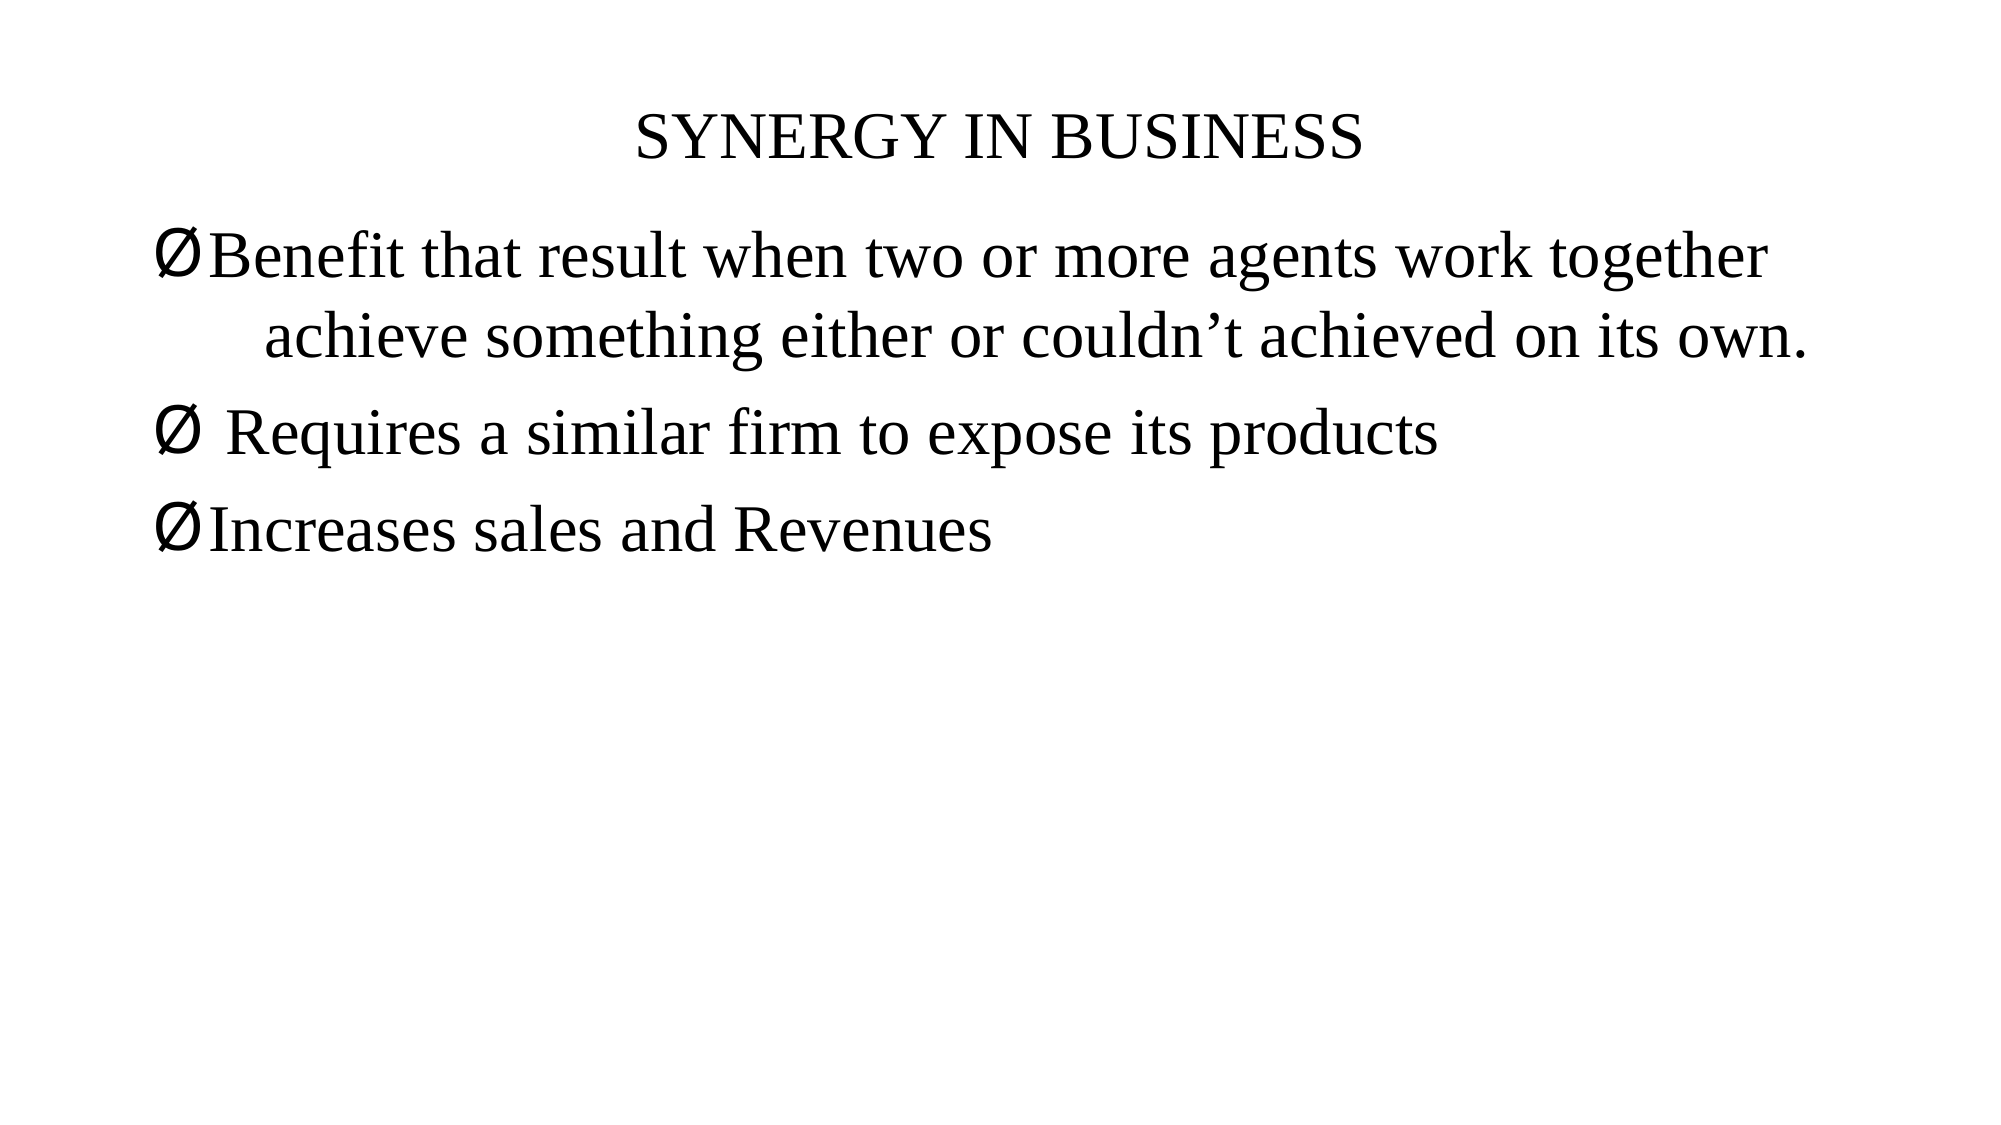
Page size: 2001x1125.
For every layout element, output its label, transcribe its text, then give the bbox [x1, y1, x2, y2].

title SYNERGY IN BUSINESS [137, 59, 1863, 203]
list Benefit that result when two or more agents work together achieve something either or couldn’t achieved on its own. Requires a similar firm to expose its products Increases sales and Revenues [137, 203, 1863, 1014]
